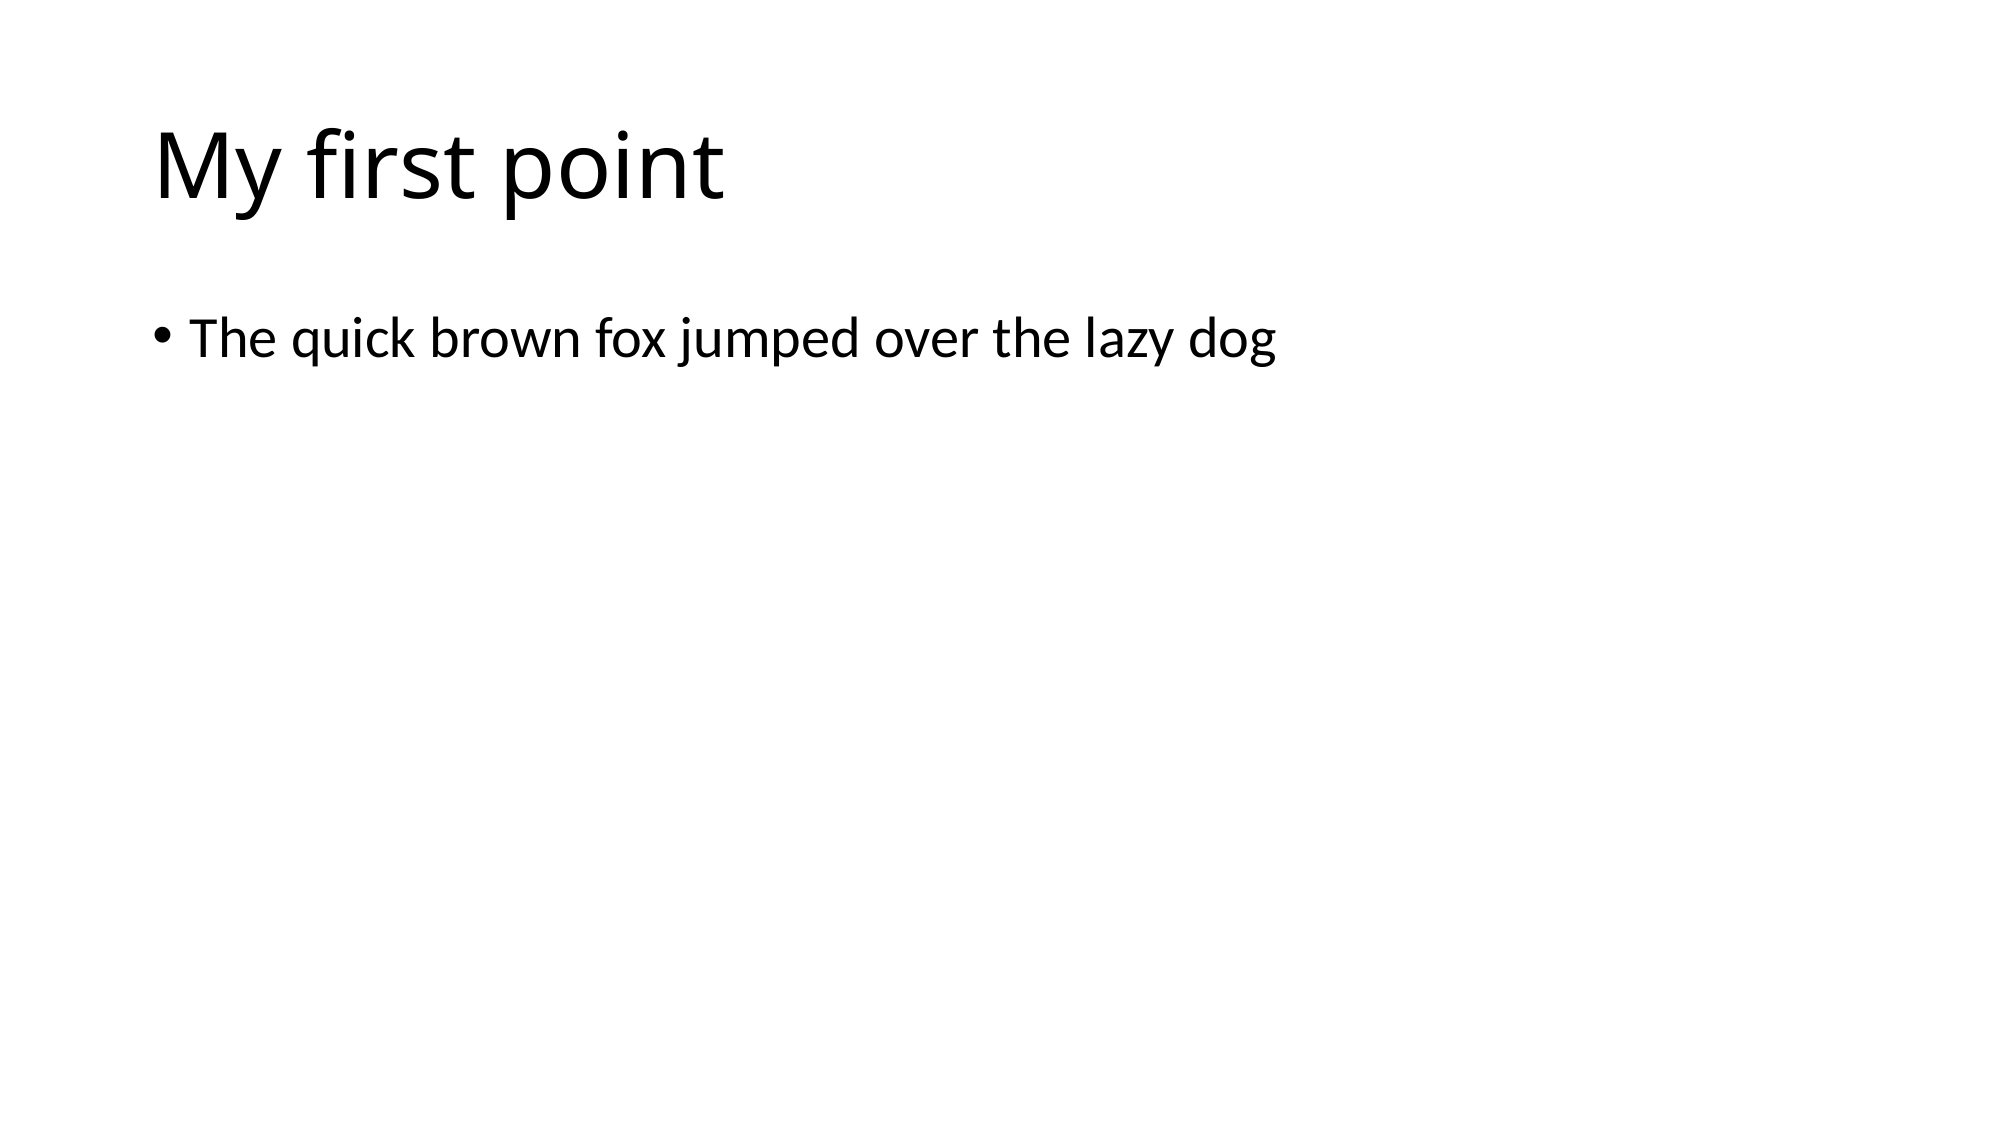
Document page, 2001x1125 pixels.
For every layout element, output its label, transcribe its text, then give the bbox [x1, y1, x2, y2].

title My first point [137, 59, 1863, 278]
list The quick brown fox jumped over the lazy dog [137, 299, 1863, 1014]
